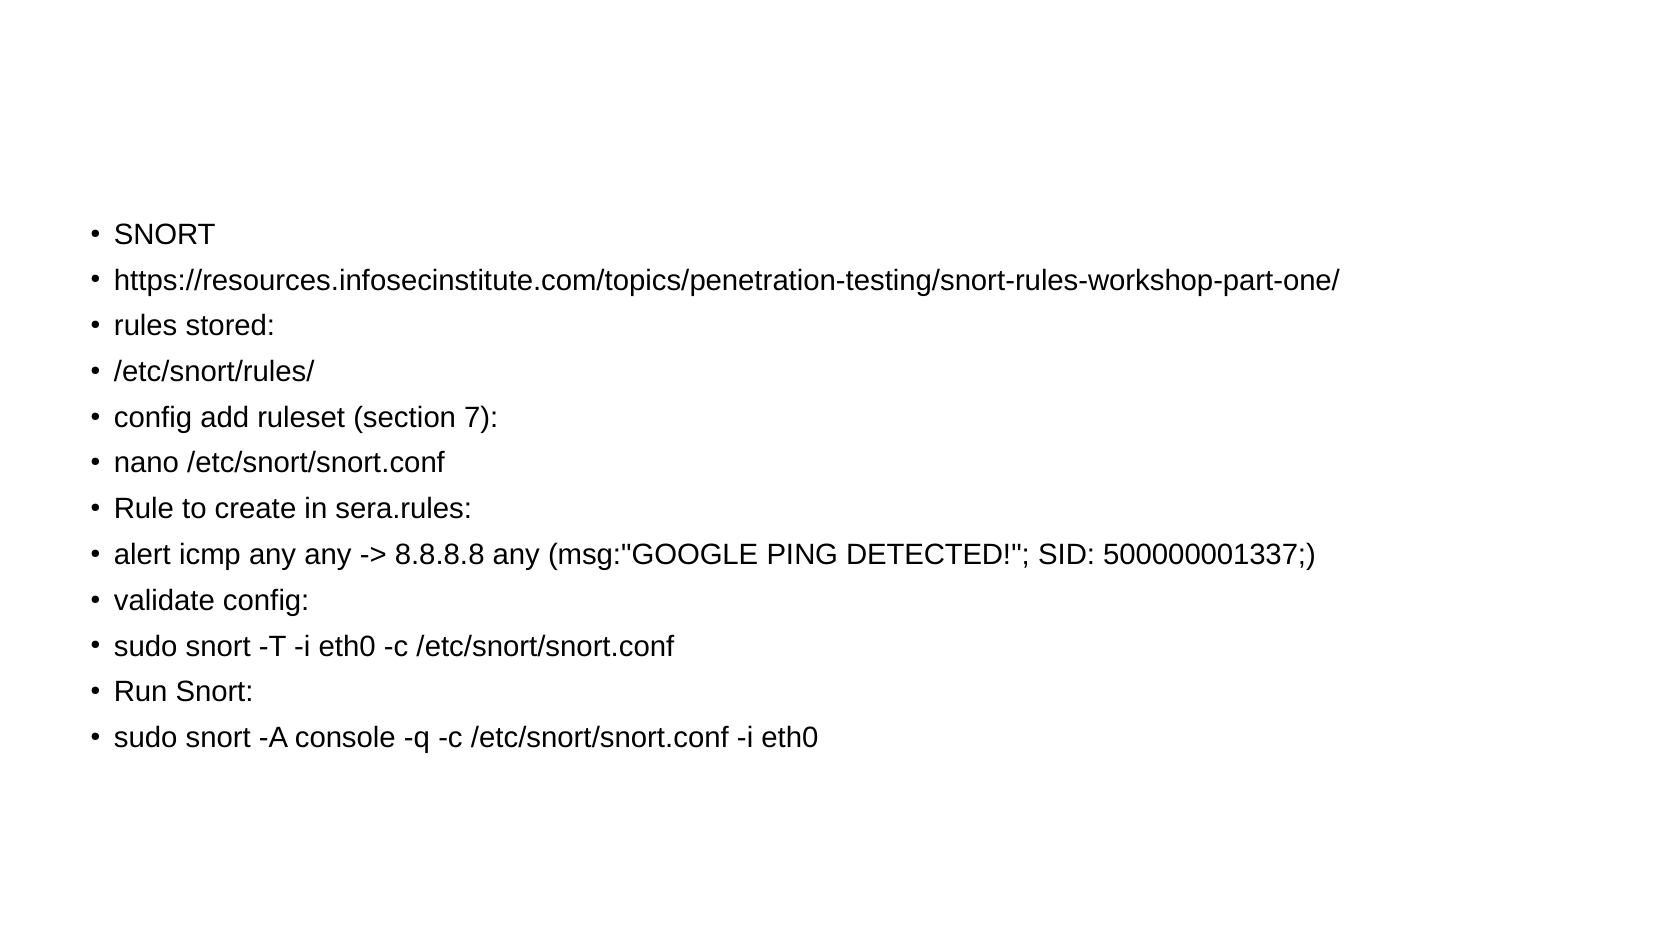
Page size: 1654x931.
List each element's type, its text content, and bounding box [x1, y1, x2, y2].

list SNORT https://resources.infosecinstitute.com/topics/penetration-testing/snort-rules-workshop-part-one/ rules stored: /etc/snort/rules/ config add ruleset (section 7): nano /etc/snort/snort.conf Rule to create in sera.rules: alert icmp any any -> 8.8.8.8 any (msg:"GOOGLE PING DETECTED!"; SID: 500000001337;) validate config: sudo snort -T -i eth0 -c /etc/snort/snort.conf Run Snort: sudo snort -A console -q -c /etc/snort/snort.conf -i eth0 [82, 217, 1571, 758]
